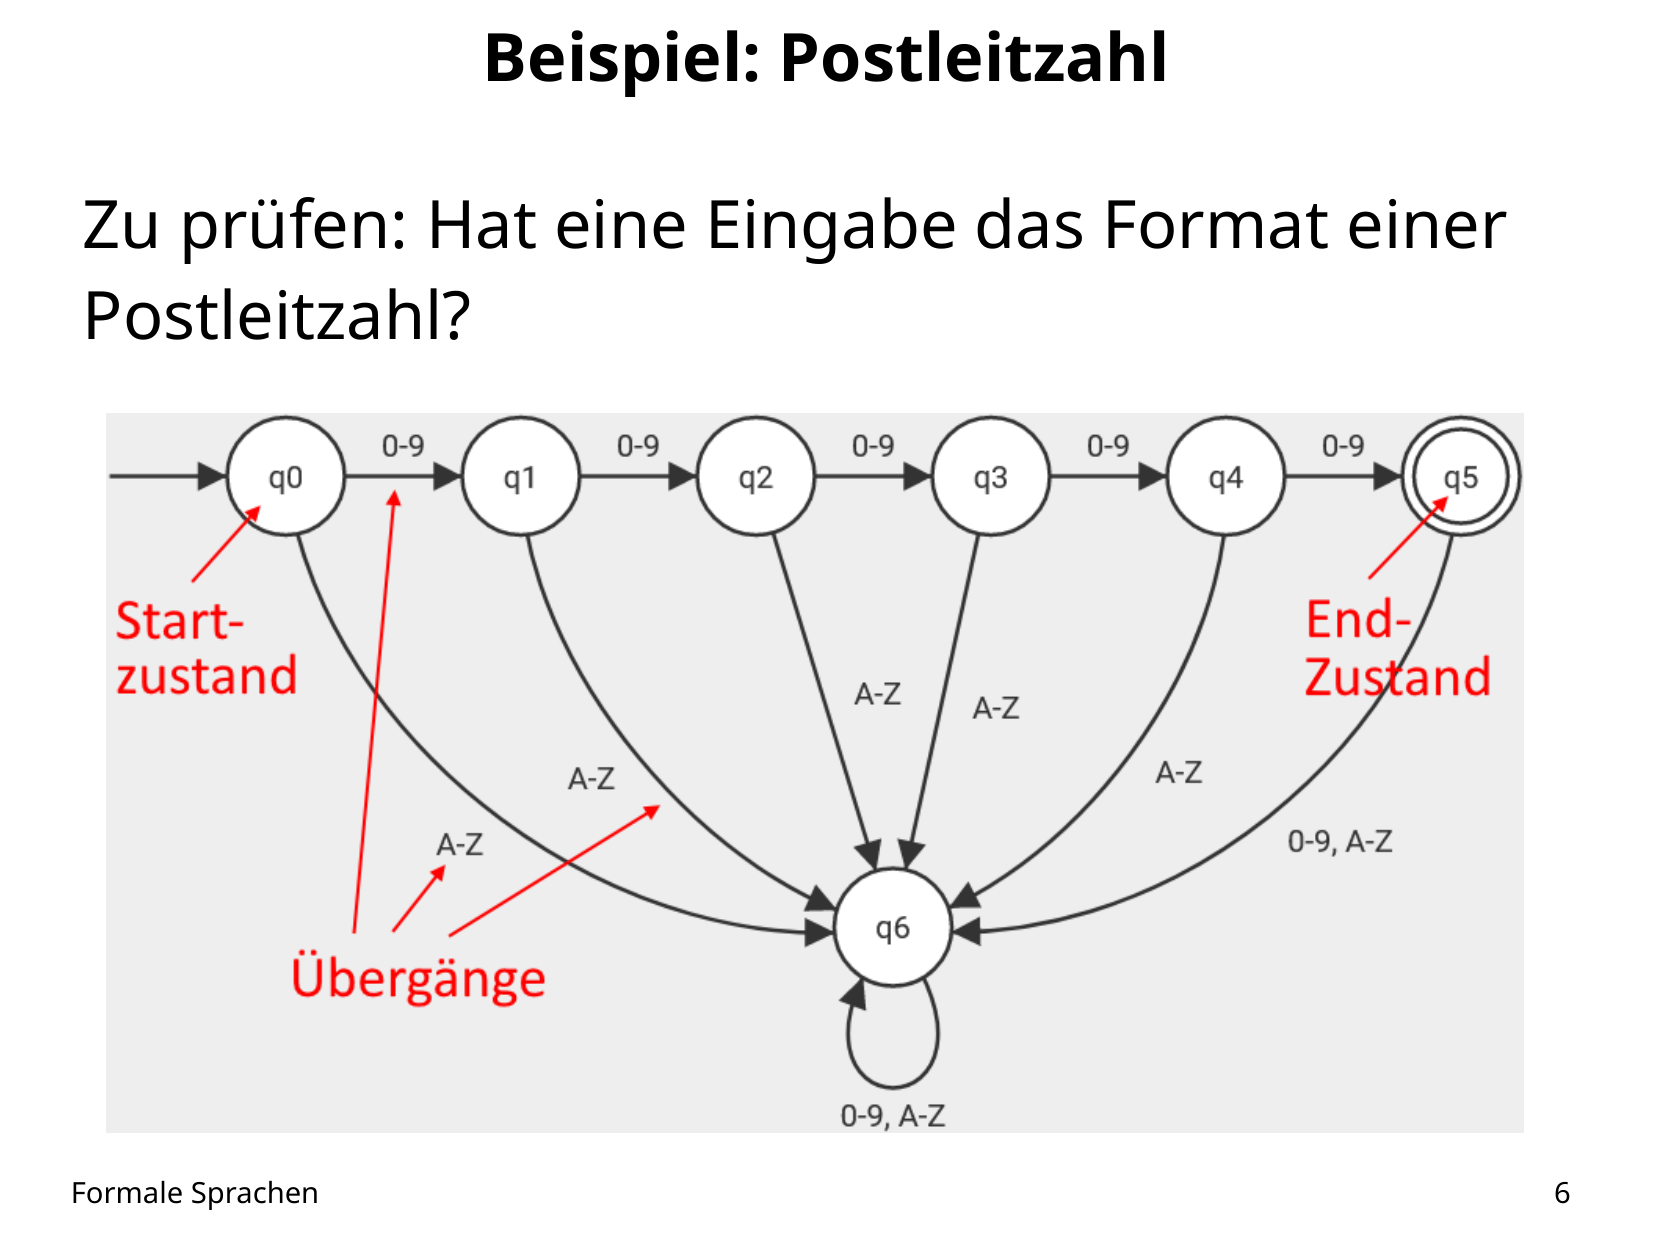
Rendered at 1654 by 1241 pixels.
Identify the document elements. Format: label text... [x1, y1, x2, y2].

picture [106, 413, 1524, 1133]
title Beispiel: Postleitzahl [0, 5, 1654, 107]
list Zu prüfen: Hat eine Eingabe das Format einer Postleitzahl? [82, 177, 1571, 1123]
